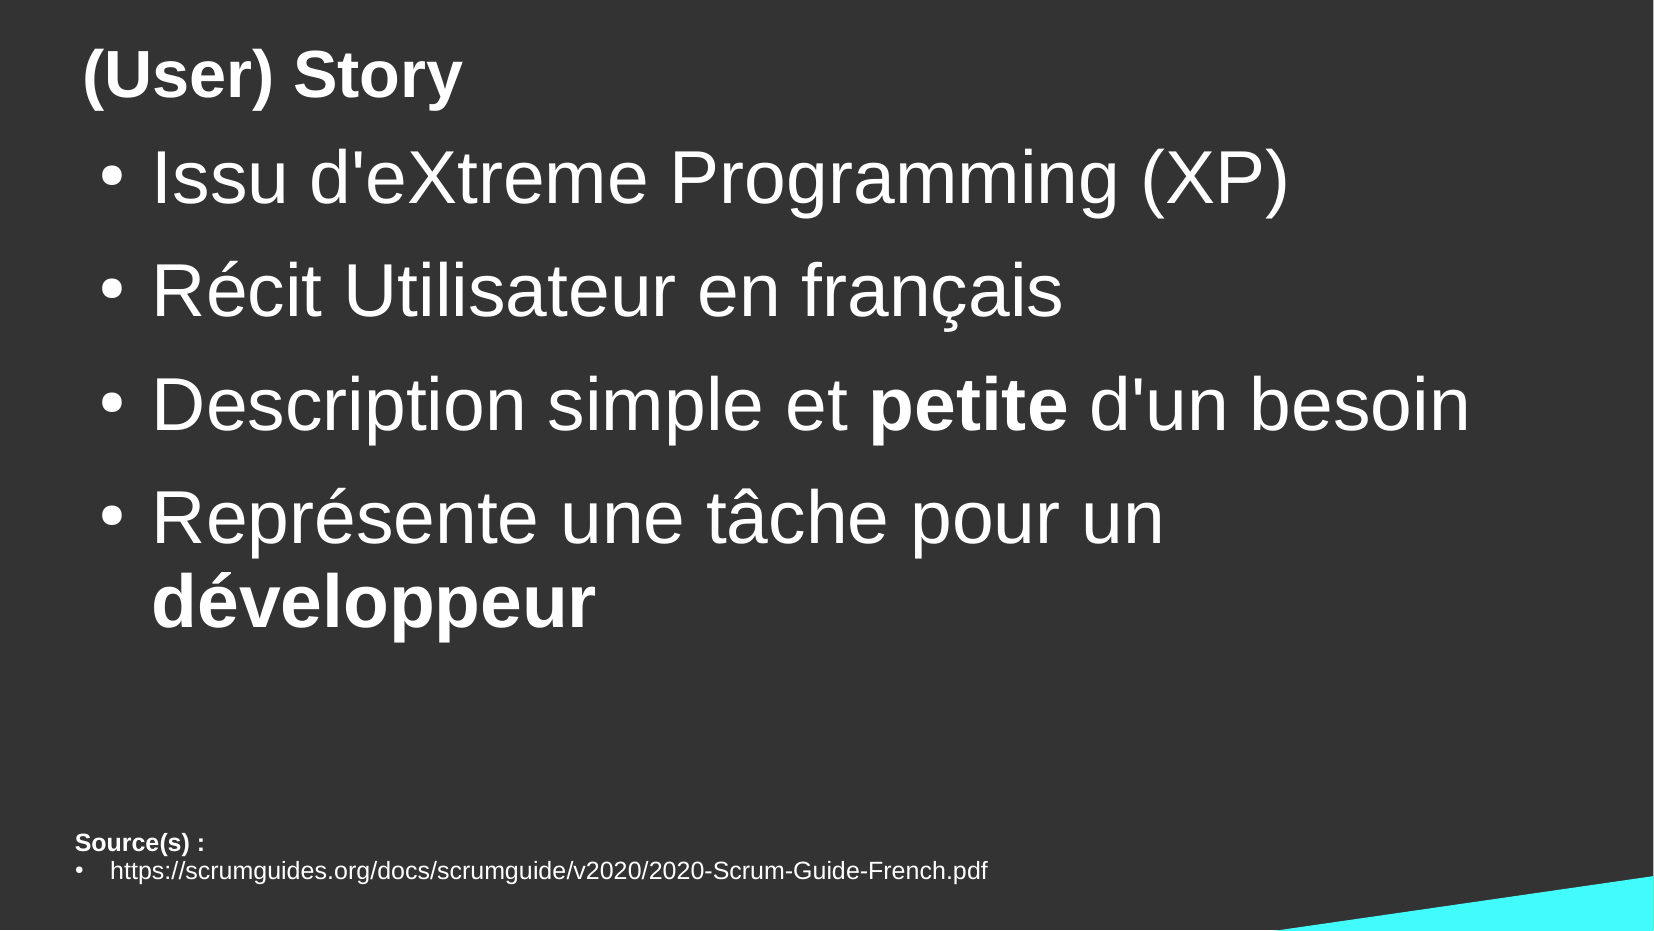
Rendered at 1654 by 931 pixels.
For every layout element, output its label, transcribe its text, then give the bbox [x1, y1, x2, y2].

text_box Source(s) : https://scrumguides.org/docs/scrumguide/v2020/2020-Scrum-Guide-French.pdf [60, 821, 1546, 921]
text_box [1273, 876, 1654, 931]
list Issu d'eXtreme Programming (XP) Récit Utilisateur en français Description simple et petite d'un besoin Représente une tâche pour un développeur [80, 135, 1620, 777]
title (User) Story [82, 37, 1571, 122]
